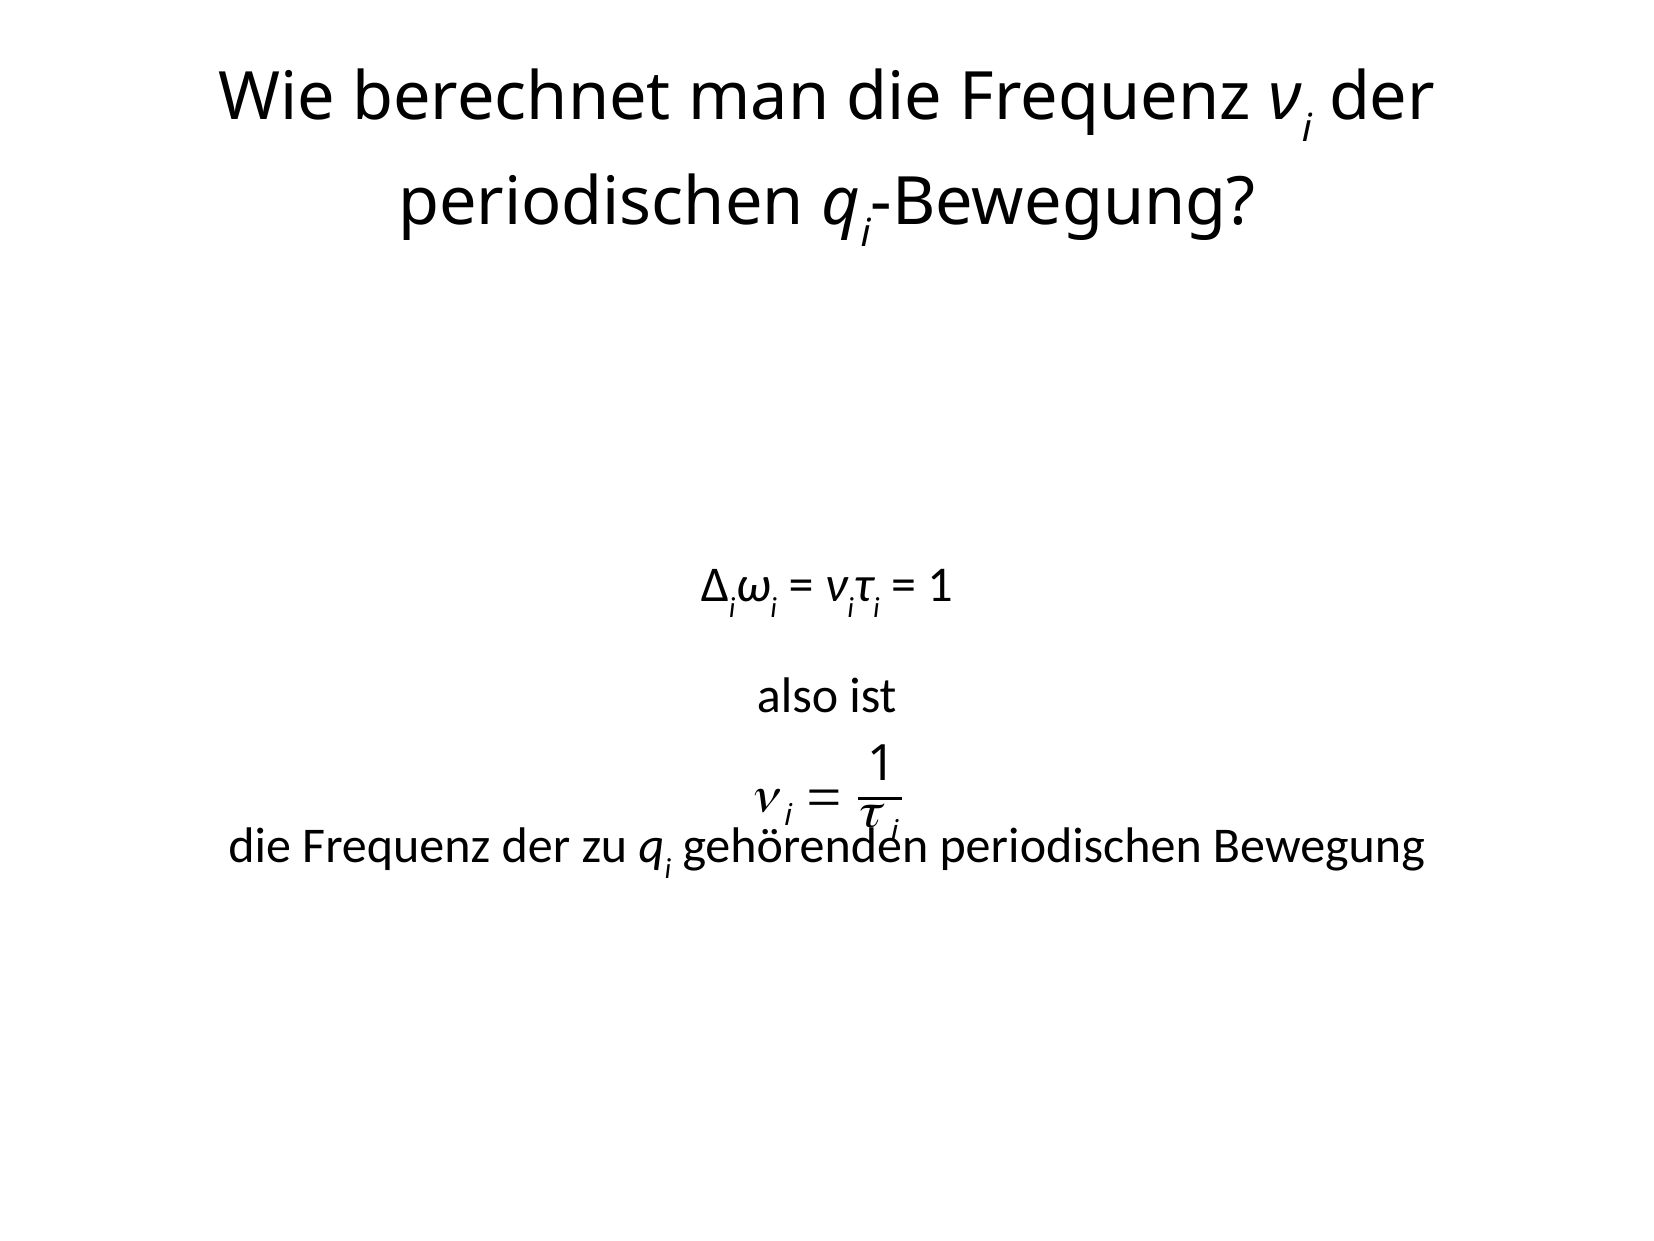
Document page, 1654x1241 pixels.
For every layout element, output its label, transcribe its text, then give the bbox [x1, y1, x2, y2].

subtitle Δiωi = νiτi = 1 also ist die Frequenz der zu qi gehörenden periodischen Bewegung [82, 290, 1571, 1010]
chart [743, 733, 910, 850]
title Wie berechnet man die Frequenz νi der periodischen qi-Bewegung? [82, 49, 1571, 257]
